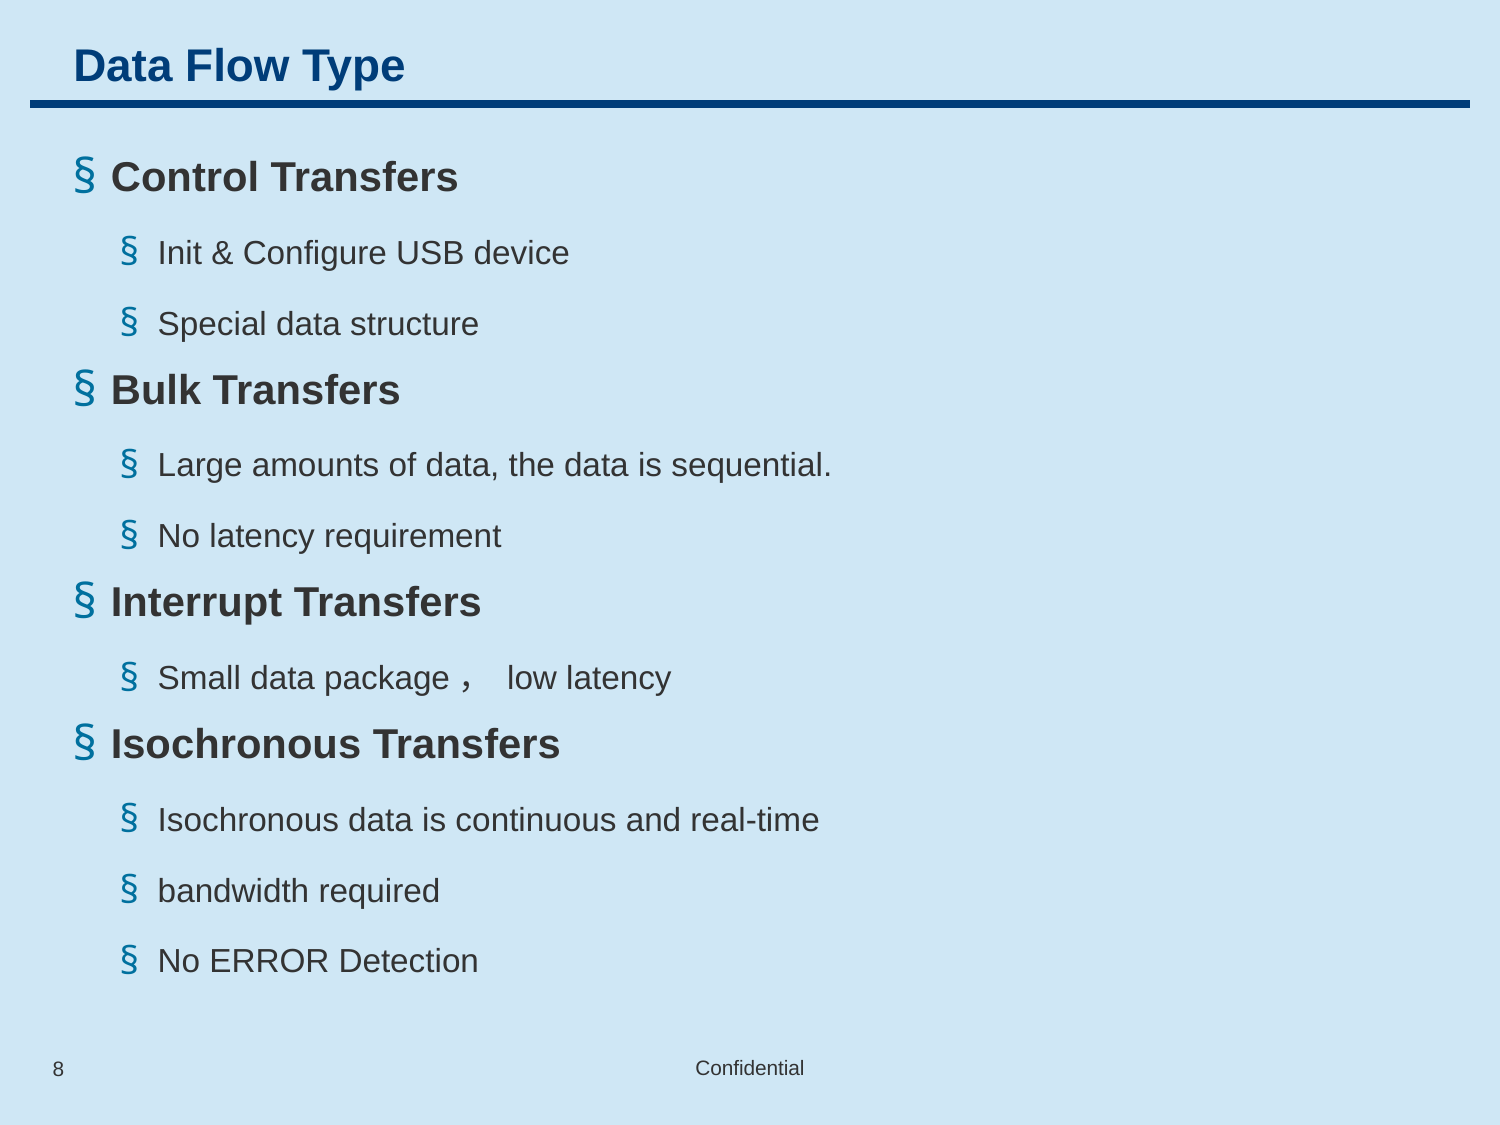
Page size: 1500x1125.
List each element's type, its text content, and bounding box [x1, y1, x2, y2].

text_box Control Transfers Init & Configure USB device Special data structure Bulk Transfers Large amounts of data, the data is sequential. No latency requirement Interrupt Transfers Small data package， low latency Isochronous Transfers Isochronous data is continuous and real-time bandwidth required No ERROR Detection [57, 142, 1433, 994]
title Data Flow Type [58, 28, 1452, 83]
